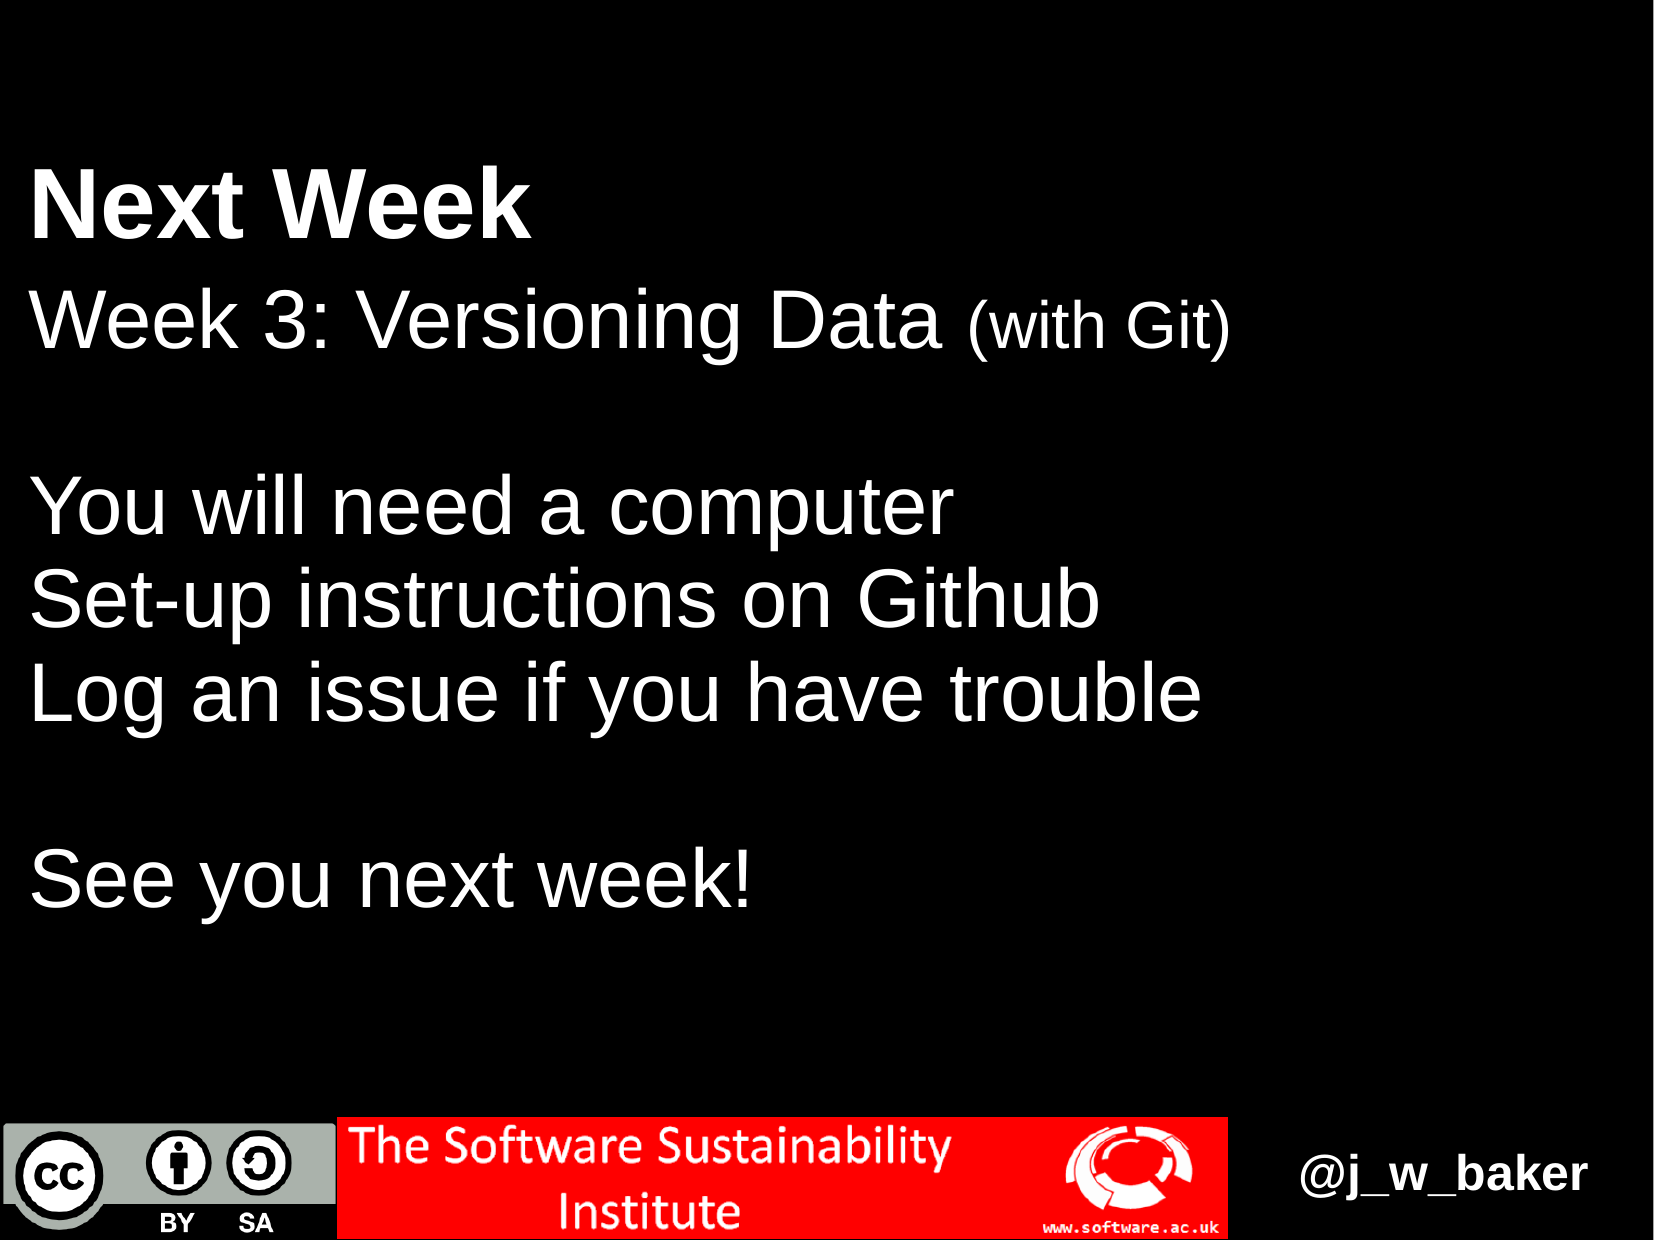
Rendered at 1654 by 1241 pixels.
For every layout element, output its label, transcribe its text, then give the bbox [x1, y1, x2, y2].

text_box Next Week Week 3: Versioning Data (with Git) You will need a computer Set-up instructions on Github Log an issue if you have trouble See you next week! [28, 146, 1623, 926]
picture [0, 1117, 1228, 1239]
text_box @j_w_baker [1266, 1085, 1622, 1241]
